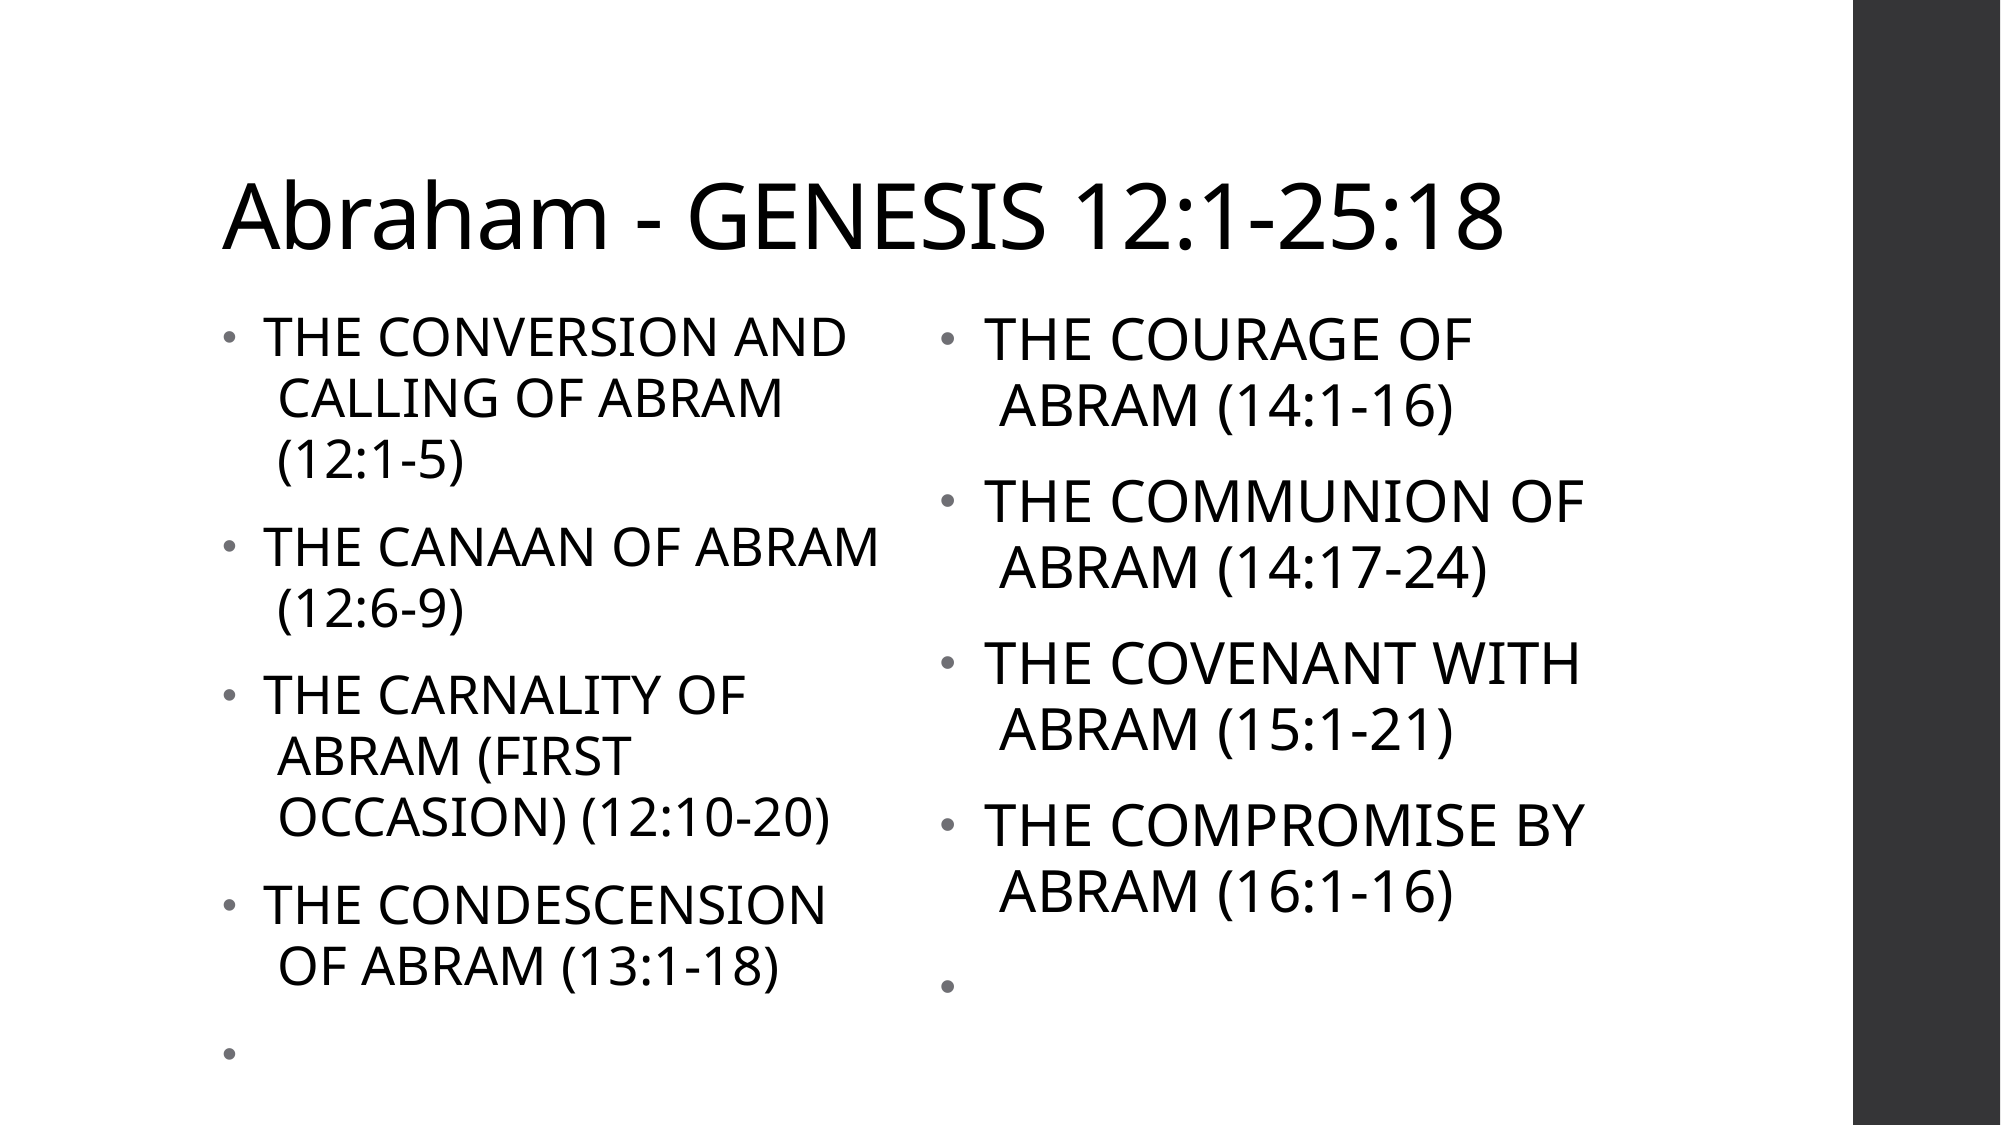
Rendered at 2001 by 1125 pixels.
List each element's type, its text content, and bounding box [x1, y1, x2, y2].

list THE CONVERSION AND CALLING OF ABRAM (12:1-5) THE CANAAN OF ABRAM (12:6-9) THE CARNALITY OF ABRAM (FIRST OCCASION) (12:10-20) THE CONDESCENSION OF ABRAM (13:1-18) [207, 299, 900, 1014]
title Abraham - GENESIS 12:1-25:18 [206, 60, 1797, 278]
list THE COURAGE OF ABRAM (14:1-16) THE COMMUNION OF ABRAM (14:17-24) THE COVENANT WITH ABRAM (15:1-21) THE COMPROMISE BY ABRAM (16:1-16) [924, 299, 1617, 1014]
